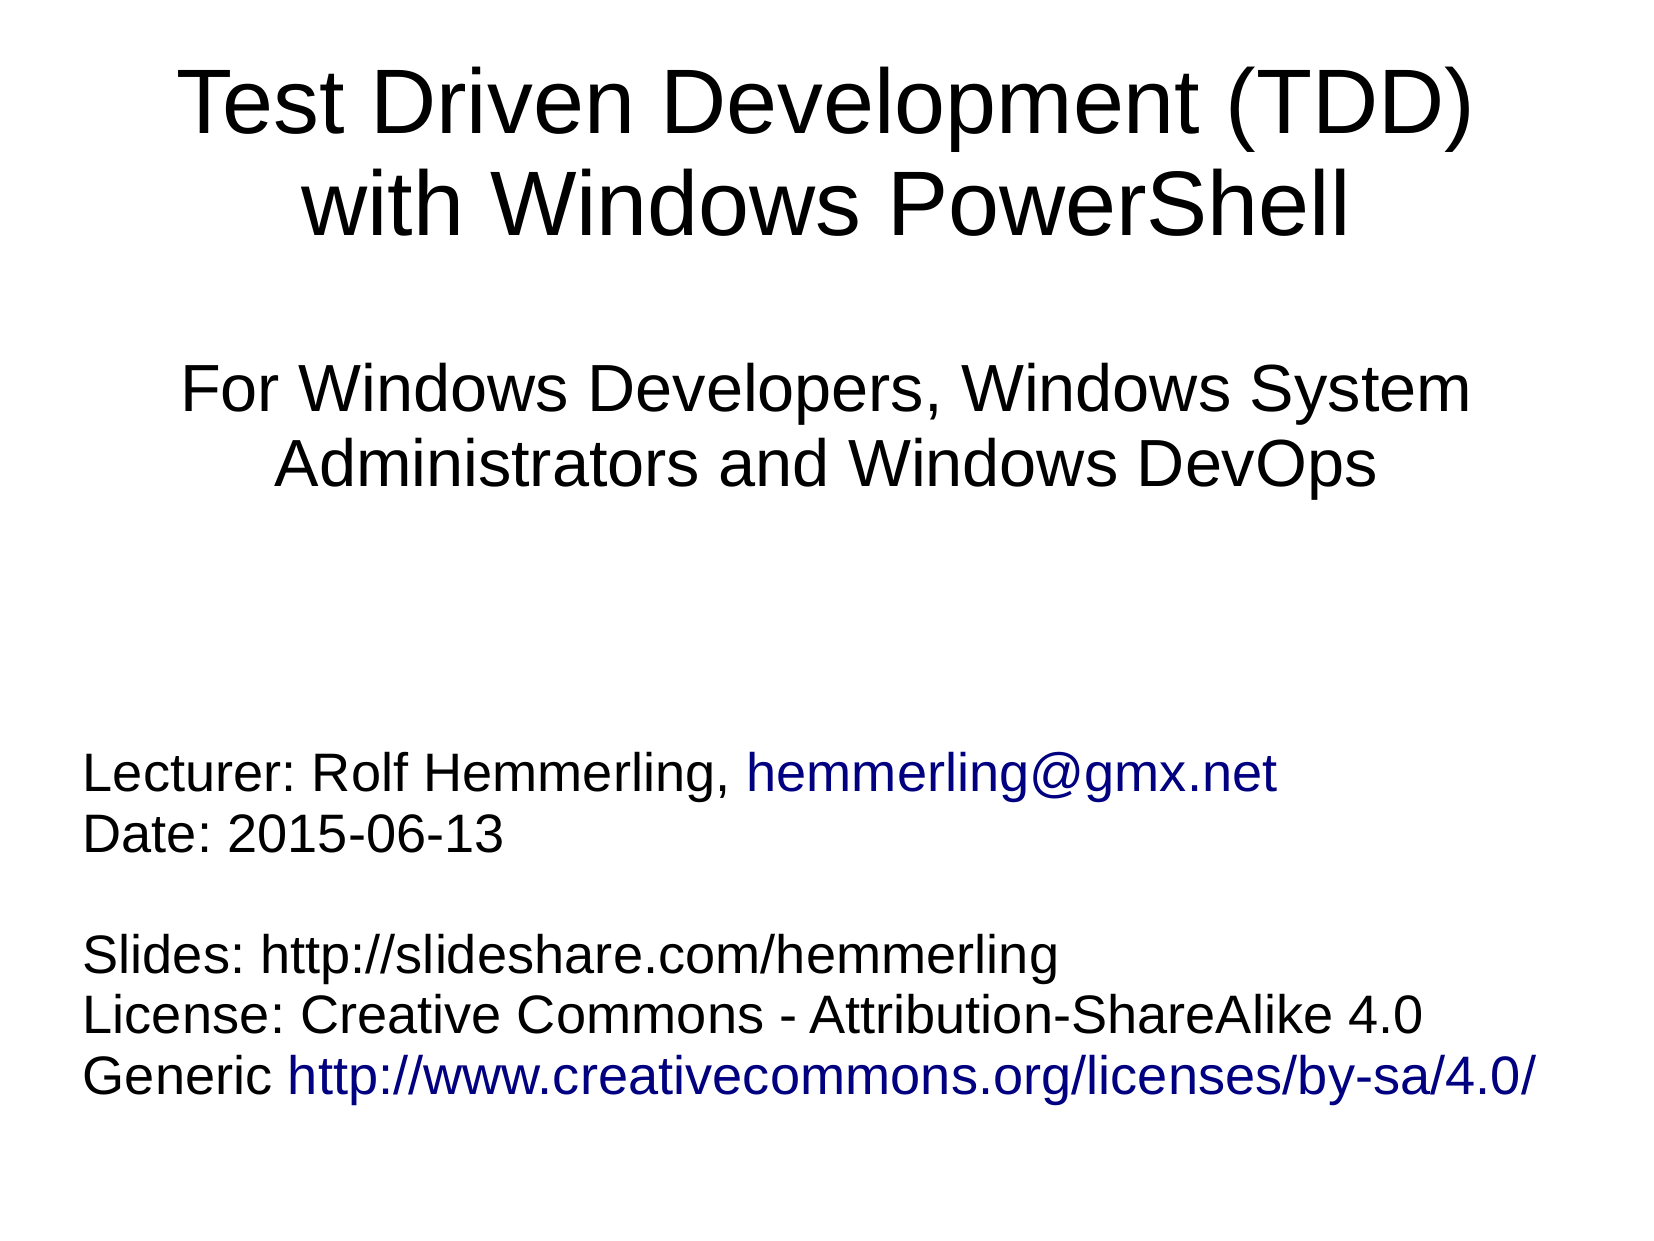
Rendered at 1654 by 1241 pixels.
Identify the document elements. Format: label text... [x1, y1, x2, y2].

subtitle For Windows Developers, Windows System Administrators and Windows DevOps Lecturer: Rolf Hemmerling, hemmerling@gmx.net Date: 2015-06-13 Slides: http://slideshare.com/hemmerling License: Creative Commons - Attribution-ShareAlike 4.0 Generic http://www.creativecommons.org/licenses/by-sa/4.0/ [82, 276, 1571, 1182]
title Test Driven Development (TDD) with Windows PowerShell [82, 49, 1571, 257]
